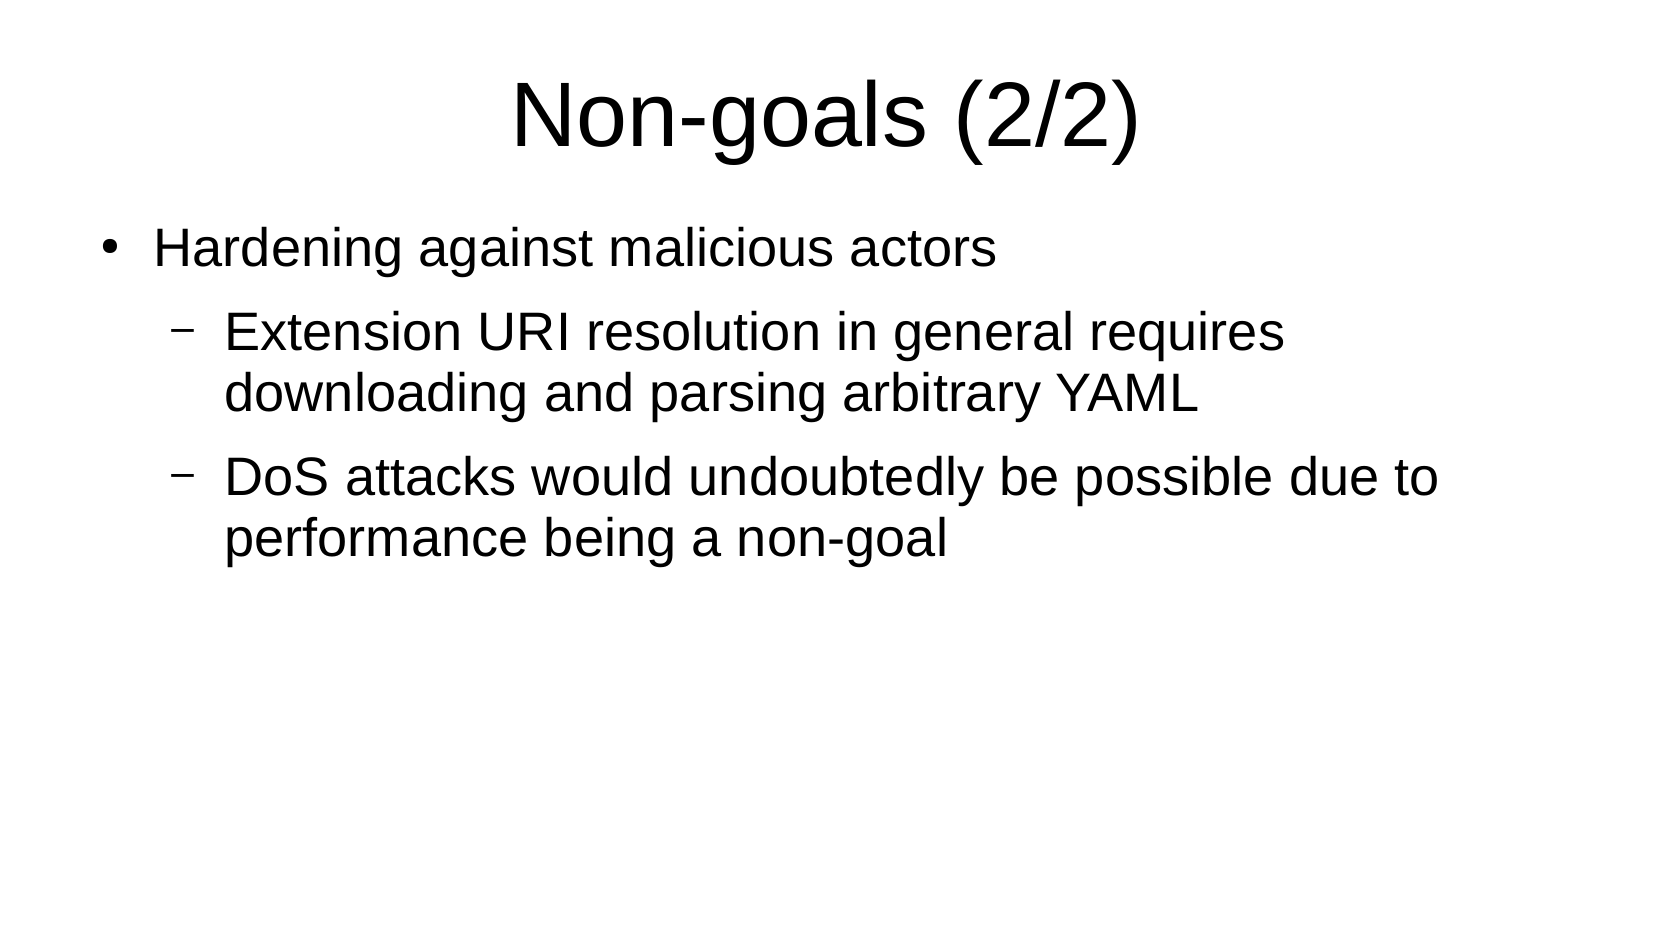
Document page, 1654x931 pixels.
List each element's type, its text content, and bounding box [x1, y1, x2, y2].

title Non-goals (2/2) [82, 37, 1571, 193]
list Hardening against malicious actors Extension URI resolution in general requires downloading and parsing arbitrary YAML DoS attacks would undoubtedly be possible due to performance being a non-goal [82, 217, 1571, 901]
